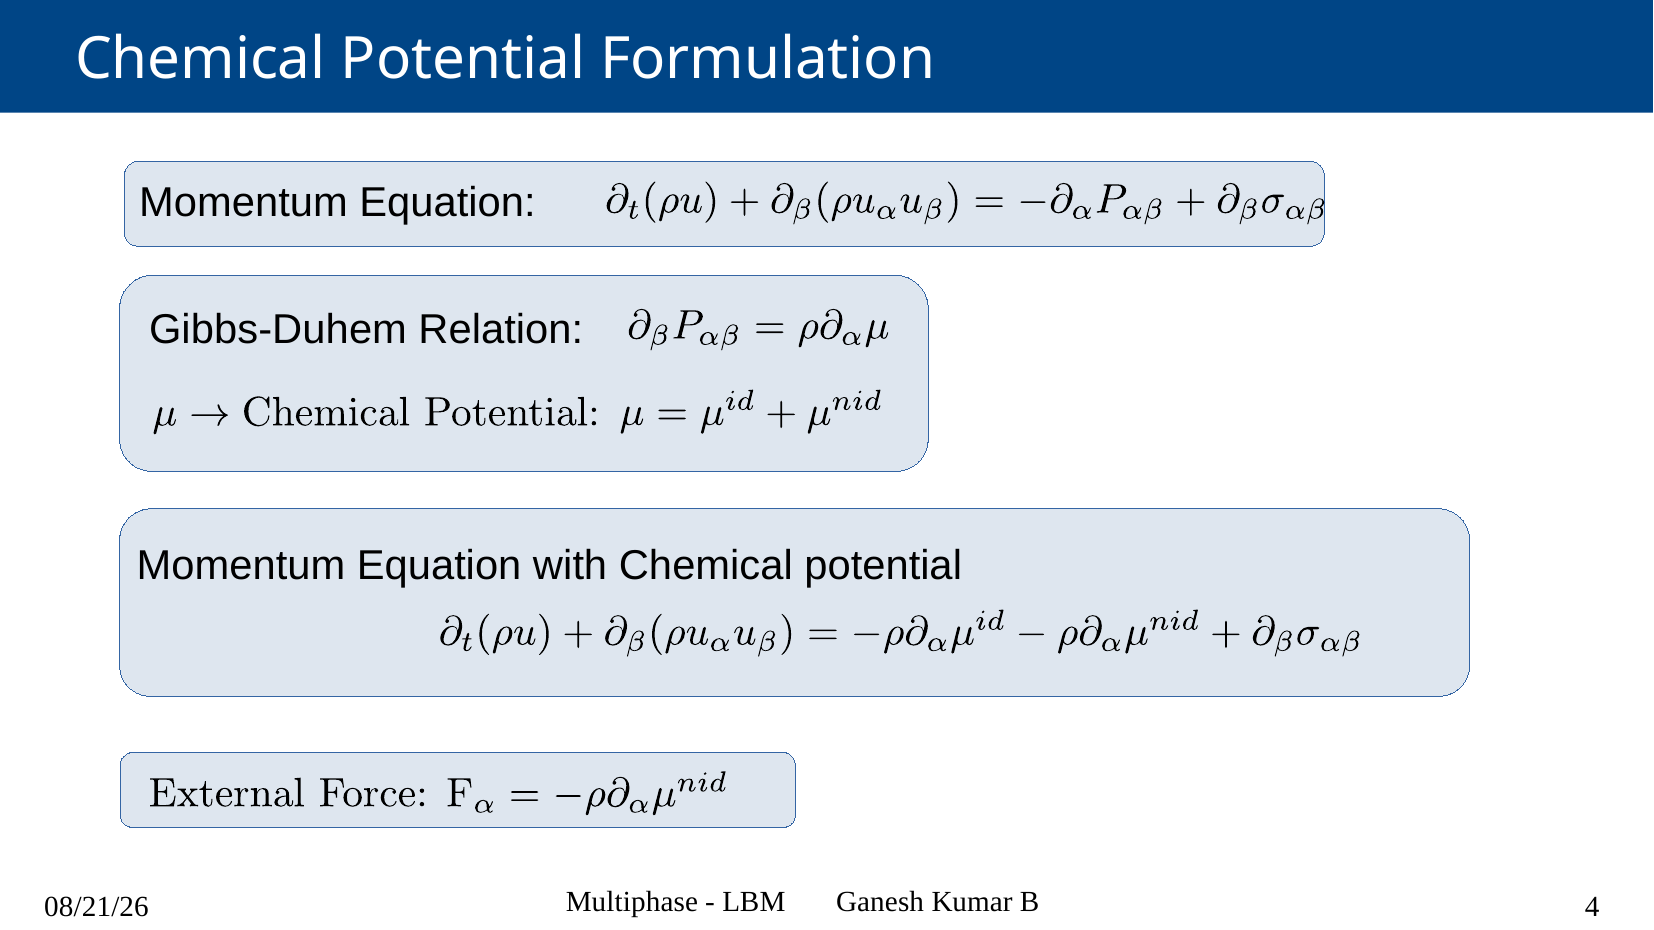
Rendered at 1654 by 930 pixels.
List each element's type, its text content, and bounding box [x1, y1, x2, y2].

text_box Momentum Equation: [124, 171, 575, 237]
text_box Momentum Equation with Chemical potential [121, 534, 1360, 610]
text_box [125, 161, 1325, 247]
title Chemical Potential Formulation [0, 0, 1653, 113]
text_box Gibbs-Duhem Relation: [134, 298, 622, 397]
text_box [120, 752, 796, 828]
text_box [119, 275, 929, 472]
text_box [119, 508, 1470, 697]
